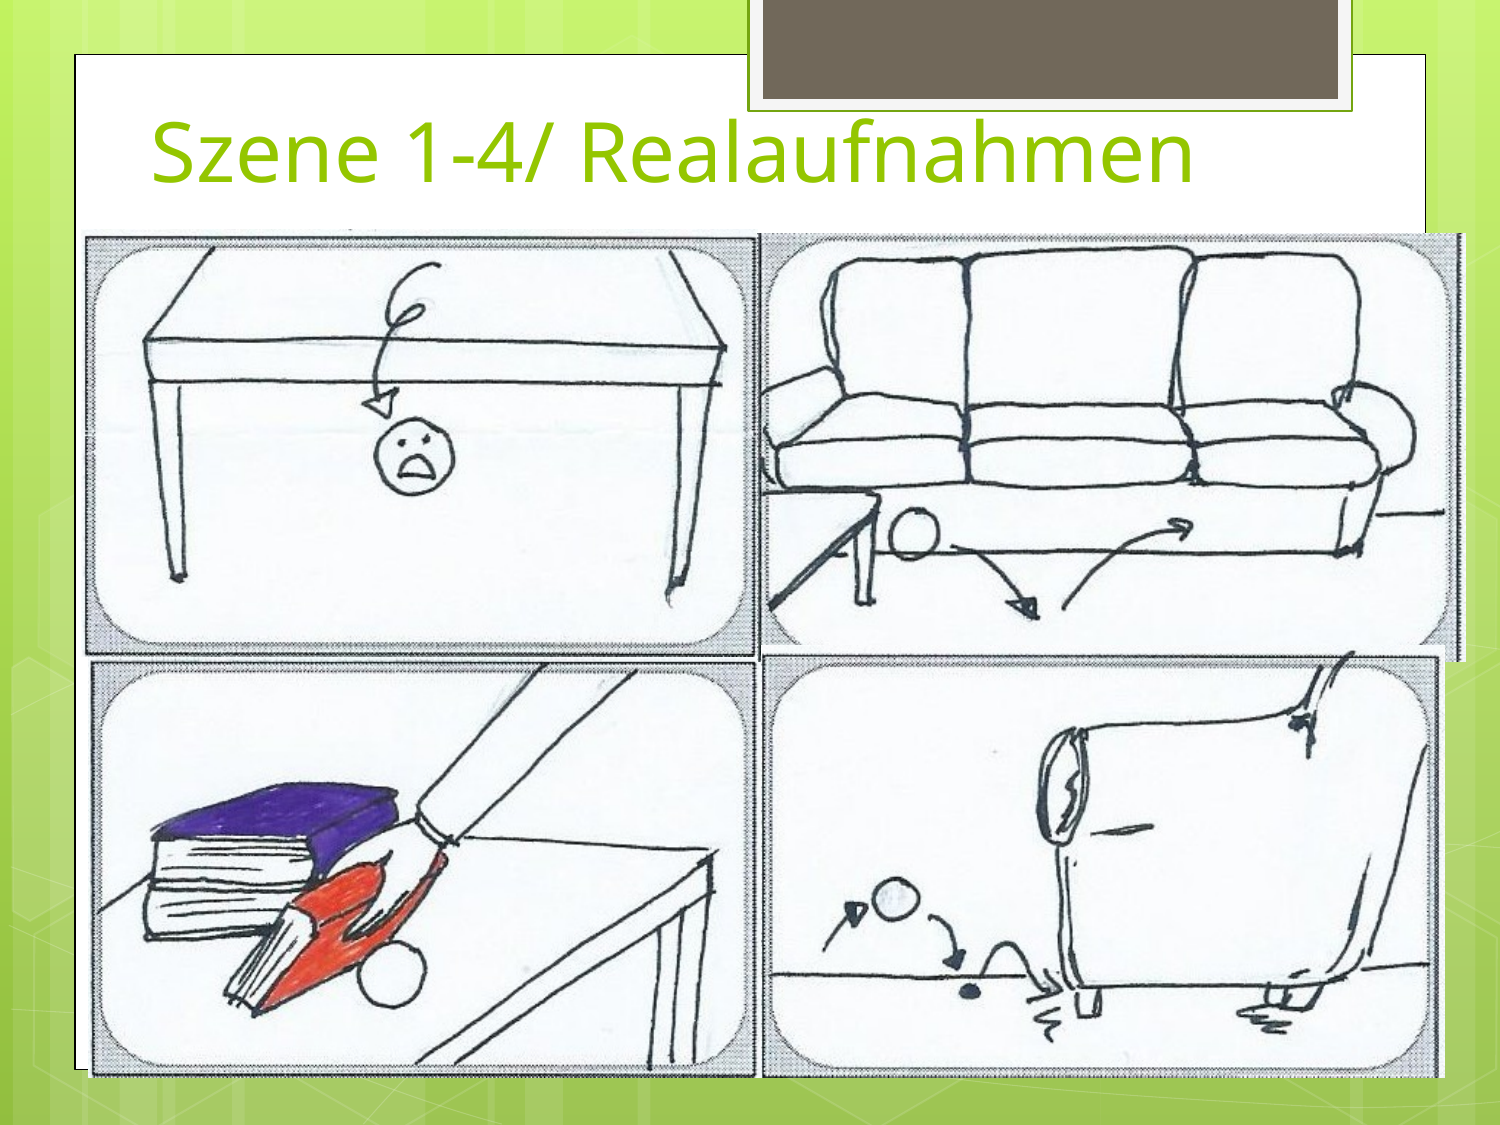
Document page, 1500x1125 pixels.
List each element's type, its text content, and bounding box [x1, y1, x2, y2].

picture [81, 229, 1466, 1078]
title Szene 1-4/ Realaufnahmen [135, 19, 1289, 207]
